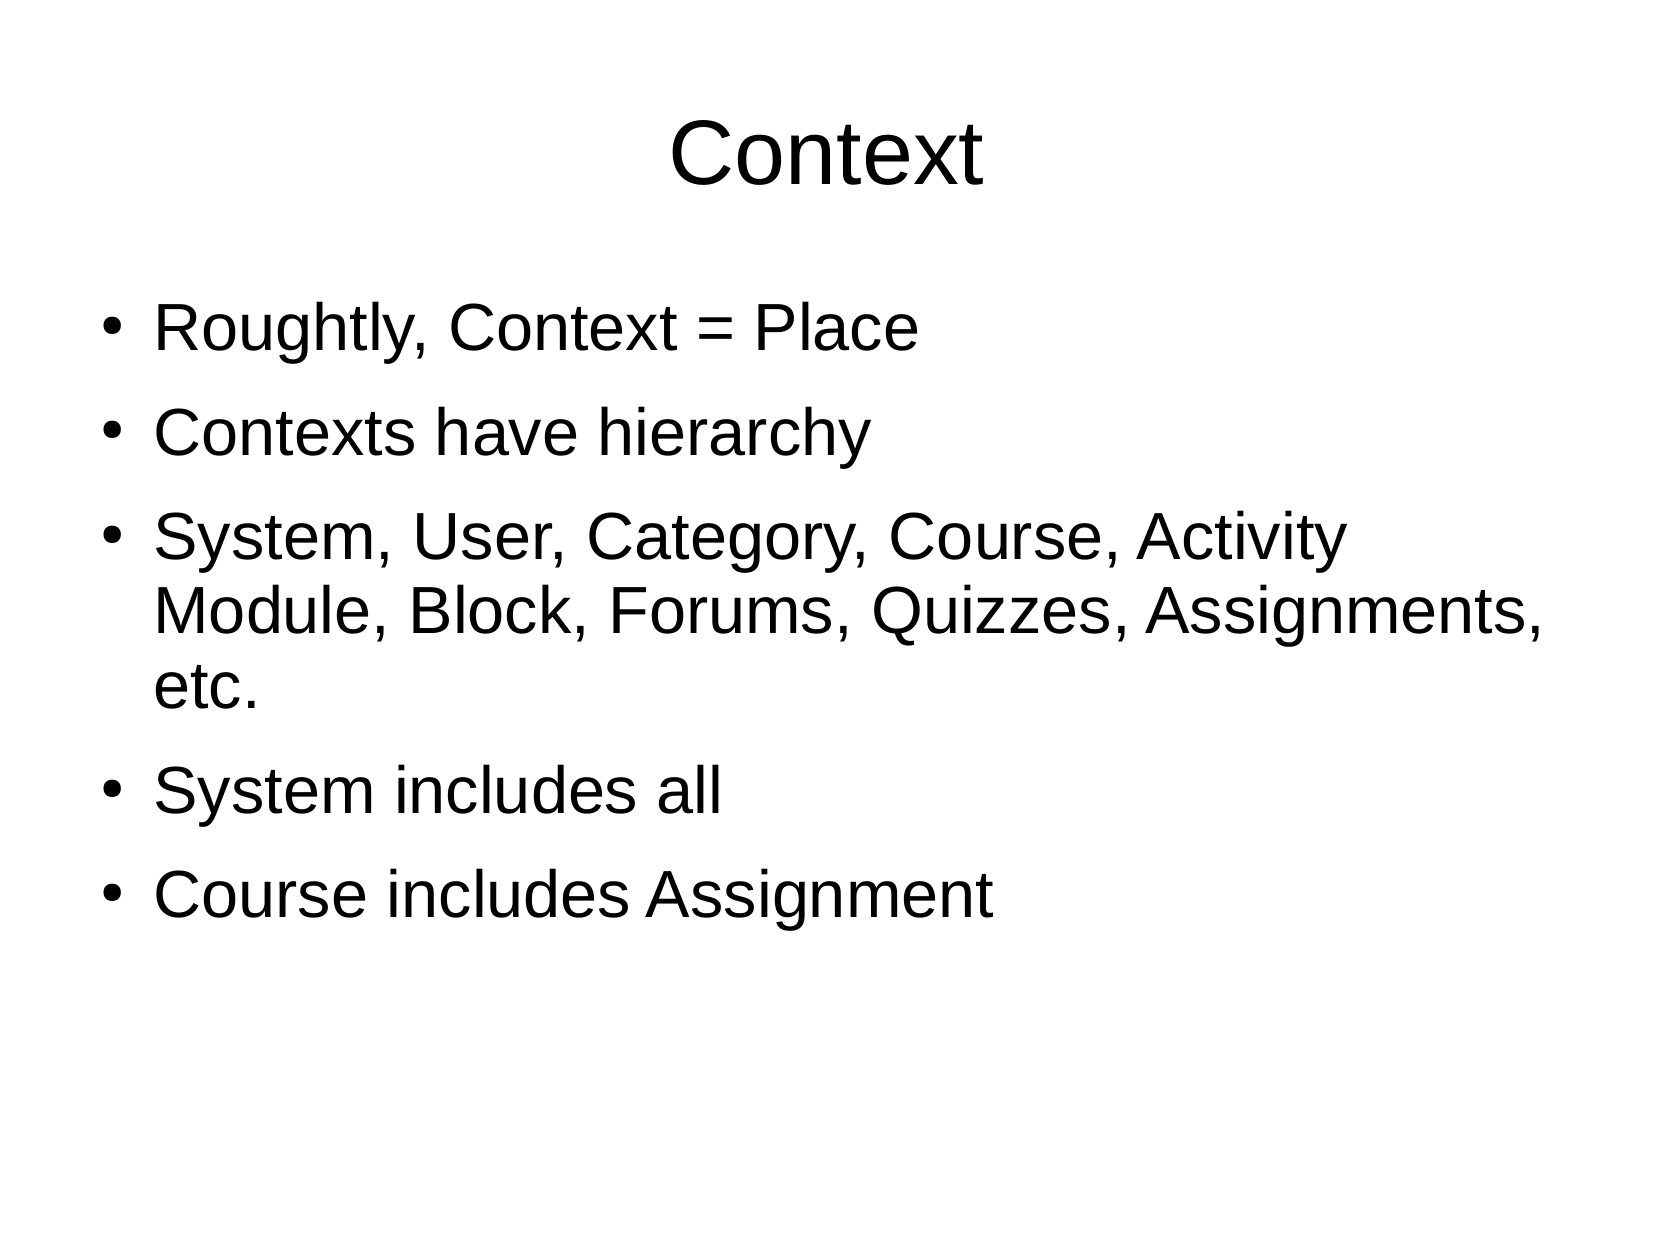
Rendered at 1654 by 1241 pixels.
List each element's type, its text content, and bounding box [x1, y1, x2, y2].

title Context [82, 49, 1571, 257]
list Roughtly, Context = Place Contexts have hierarchy System, User, Category, Course, Activity Module, Block, Forums, Quizzes, Assignments, etc. System includes all Course includes Assignment [82, 290, 1571, 1010]
